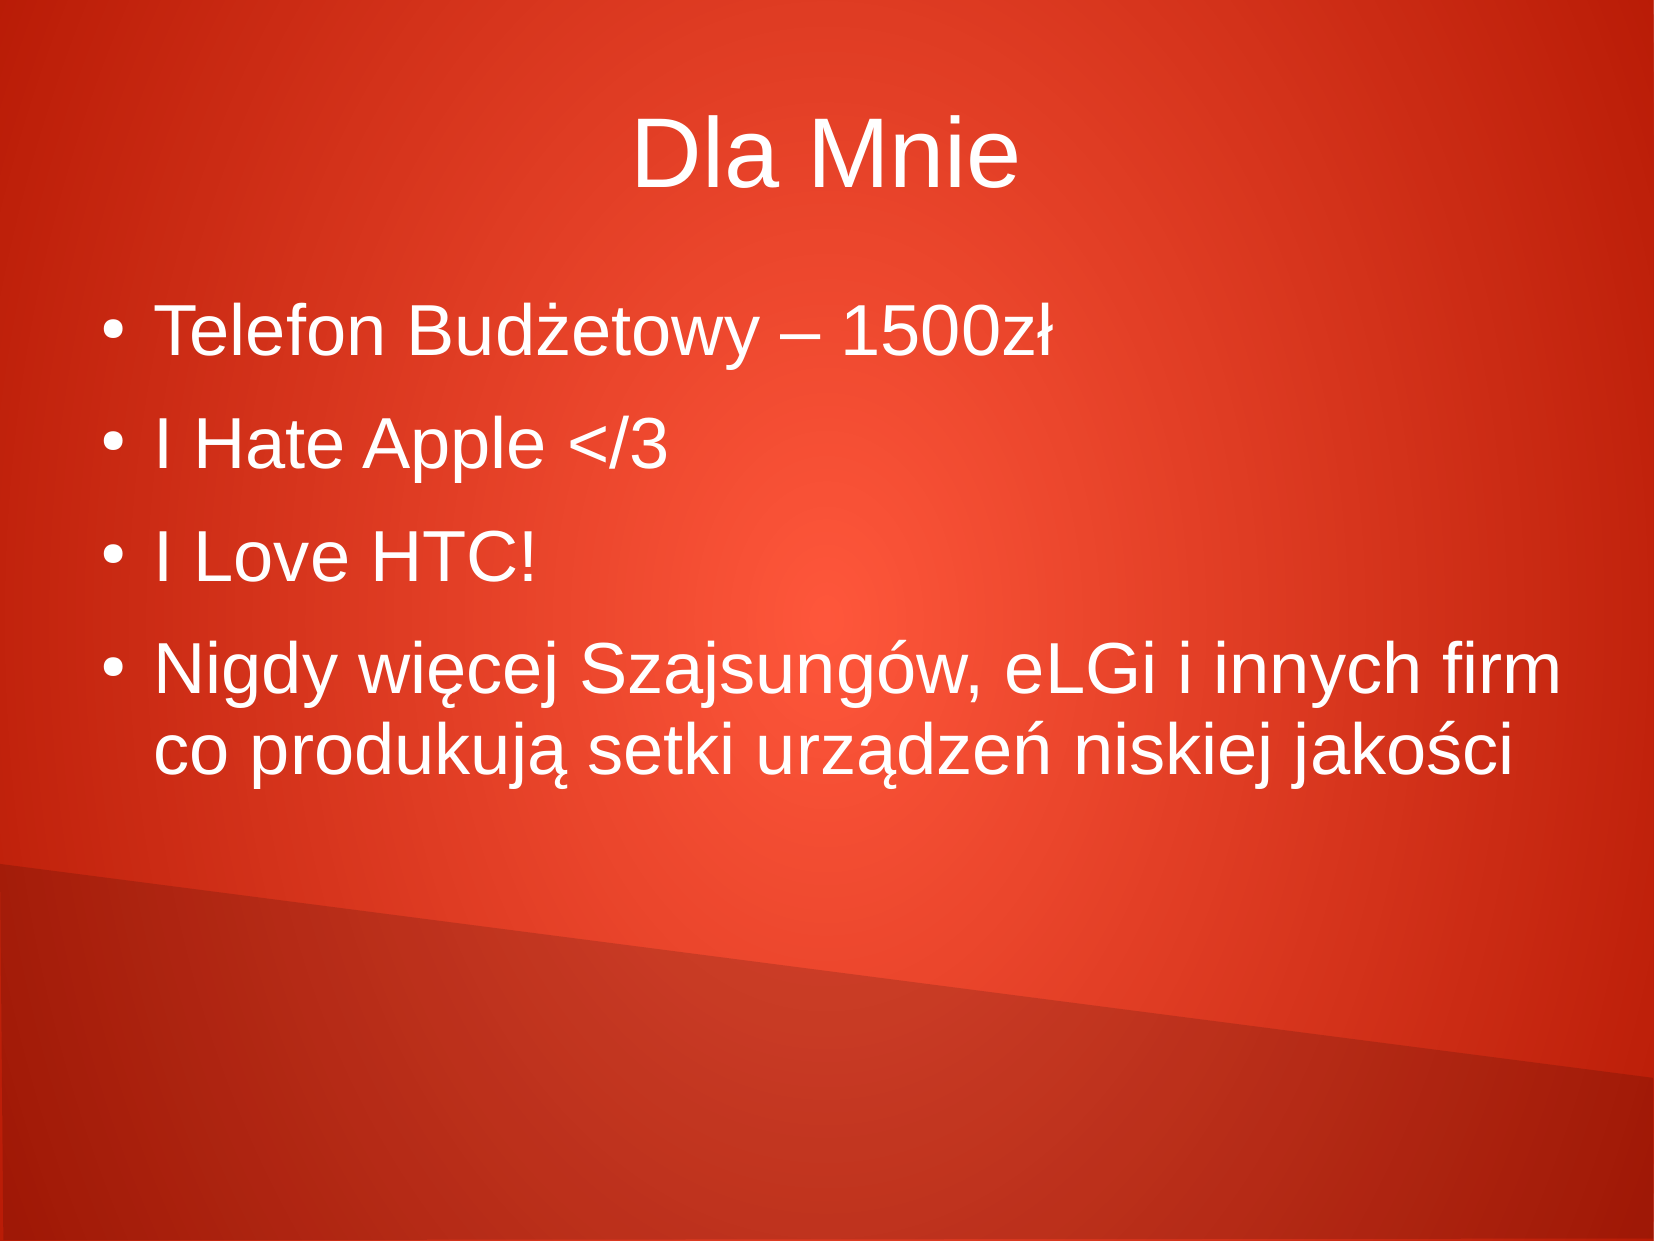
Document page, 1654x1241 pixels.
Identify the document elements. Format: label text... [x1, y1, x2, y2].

title Dla Mnie [82, 49, 1571, 257]
list Telefon Budżetowy – 1500zł I Hate Apple </3 I Love HTC! Nigdy więcej Szajsungów, eLGi i innych firm co produkują setki urządzeń niskiej jakości [82, 290, 1571, 1010]
